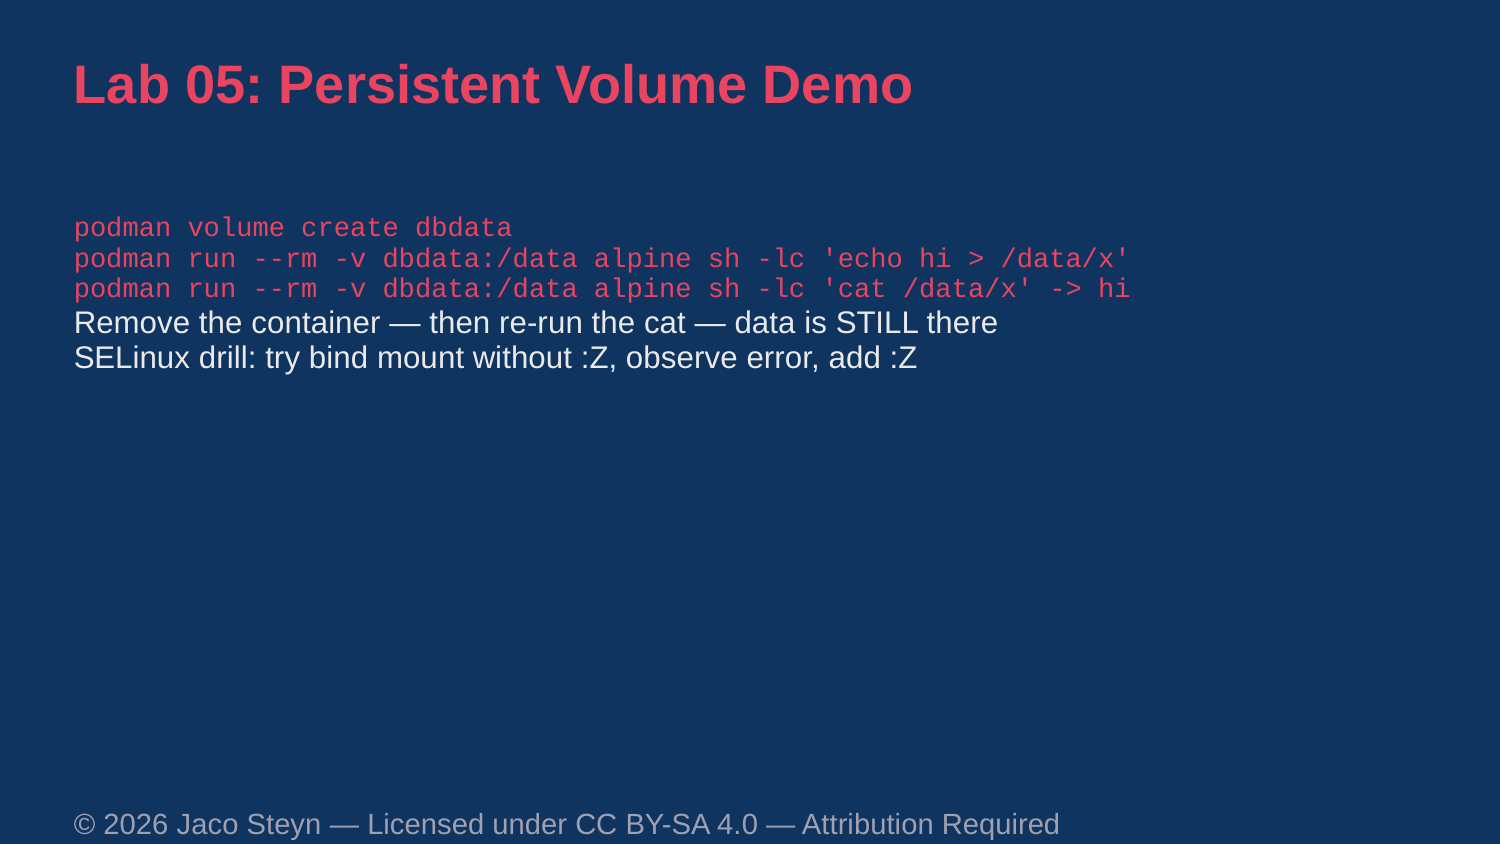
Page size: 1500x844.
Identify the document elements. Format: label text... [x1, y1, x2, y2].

title Lab 05: Persistent Volume Demo [59, 47, 1441, 166]
text_box podman volume create dbdata podman run --rm -v dbdata:/data alpine sh -lc 'echo hi > /data/x' podman run --rm -v dbdata:/data alpine sh -lc 'cat /data/x' -> hi Remove the container — then re-run the cat — data is STILL there SELinux drill: try bind mount without :Z, observe error, add :Z [59, 206, 1441, 798]
text_box © 2026 Jaco Steyn — Licensed under CC BY-SA 4.0 — Attribution Required [59, 800, 1441, 836]
